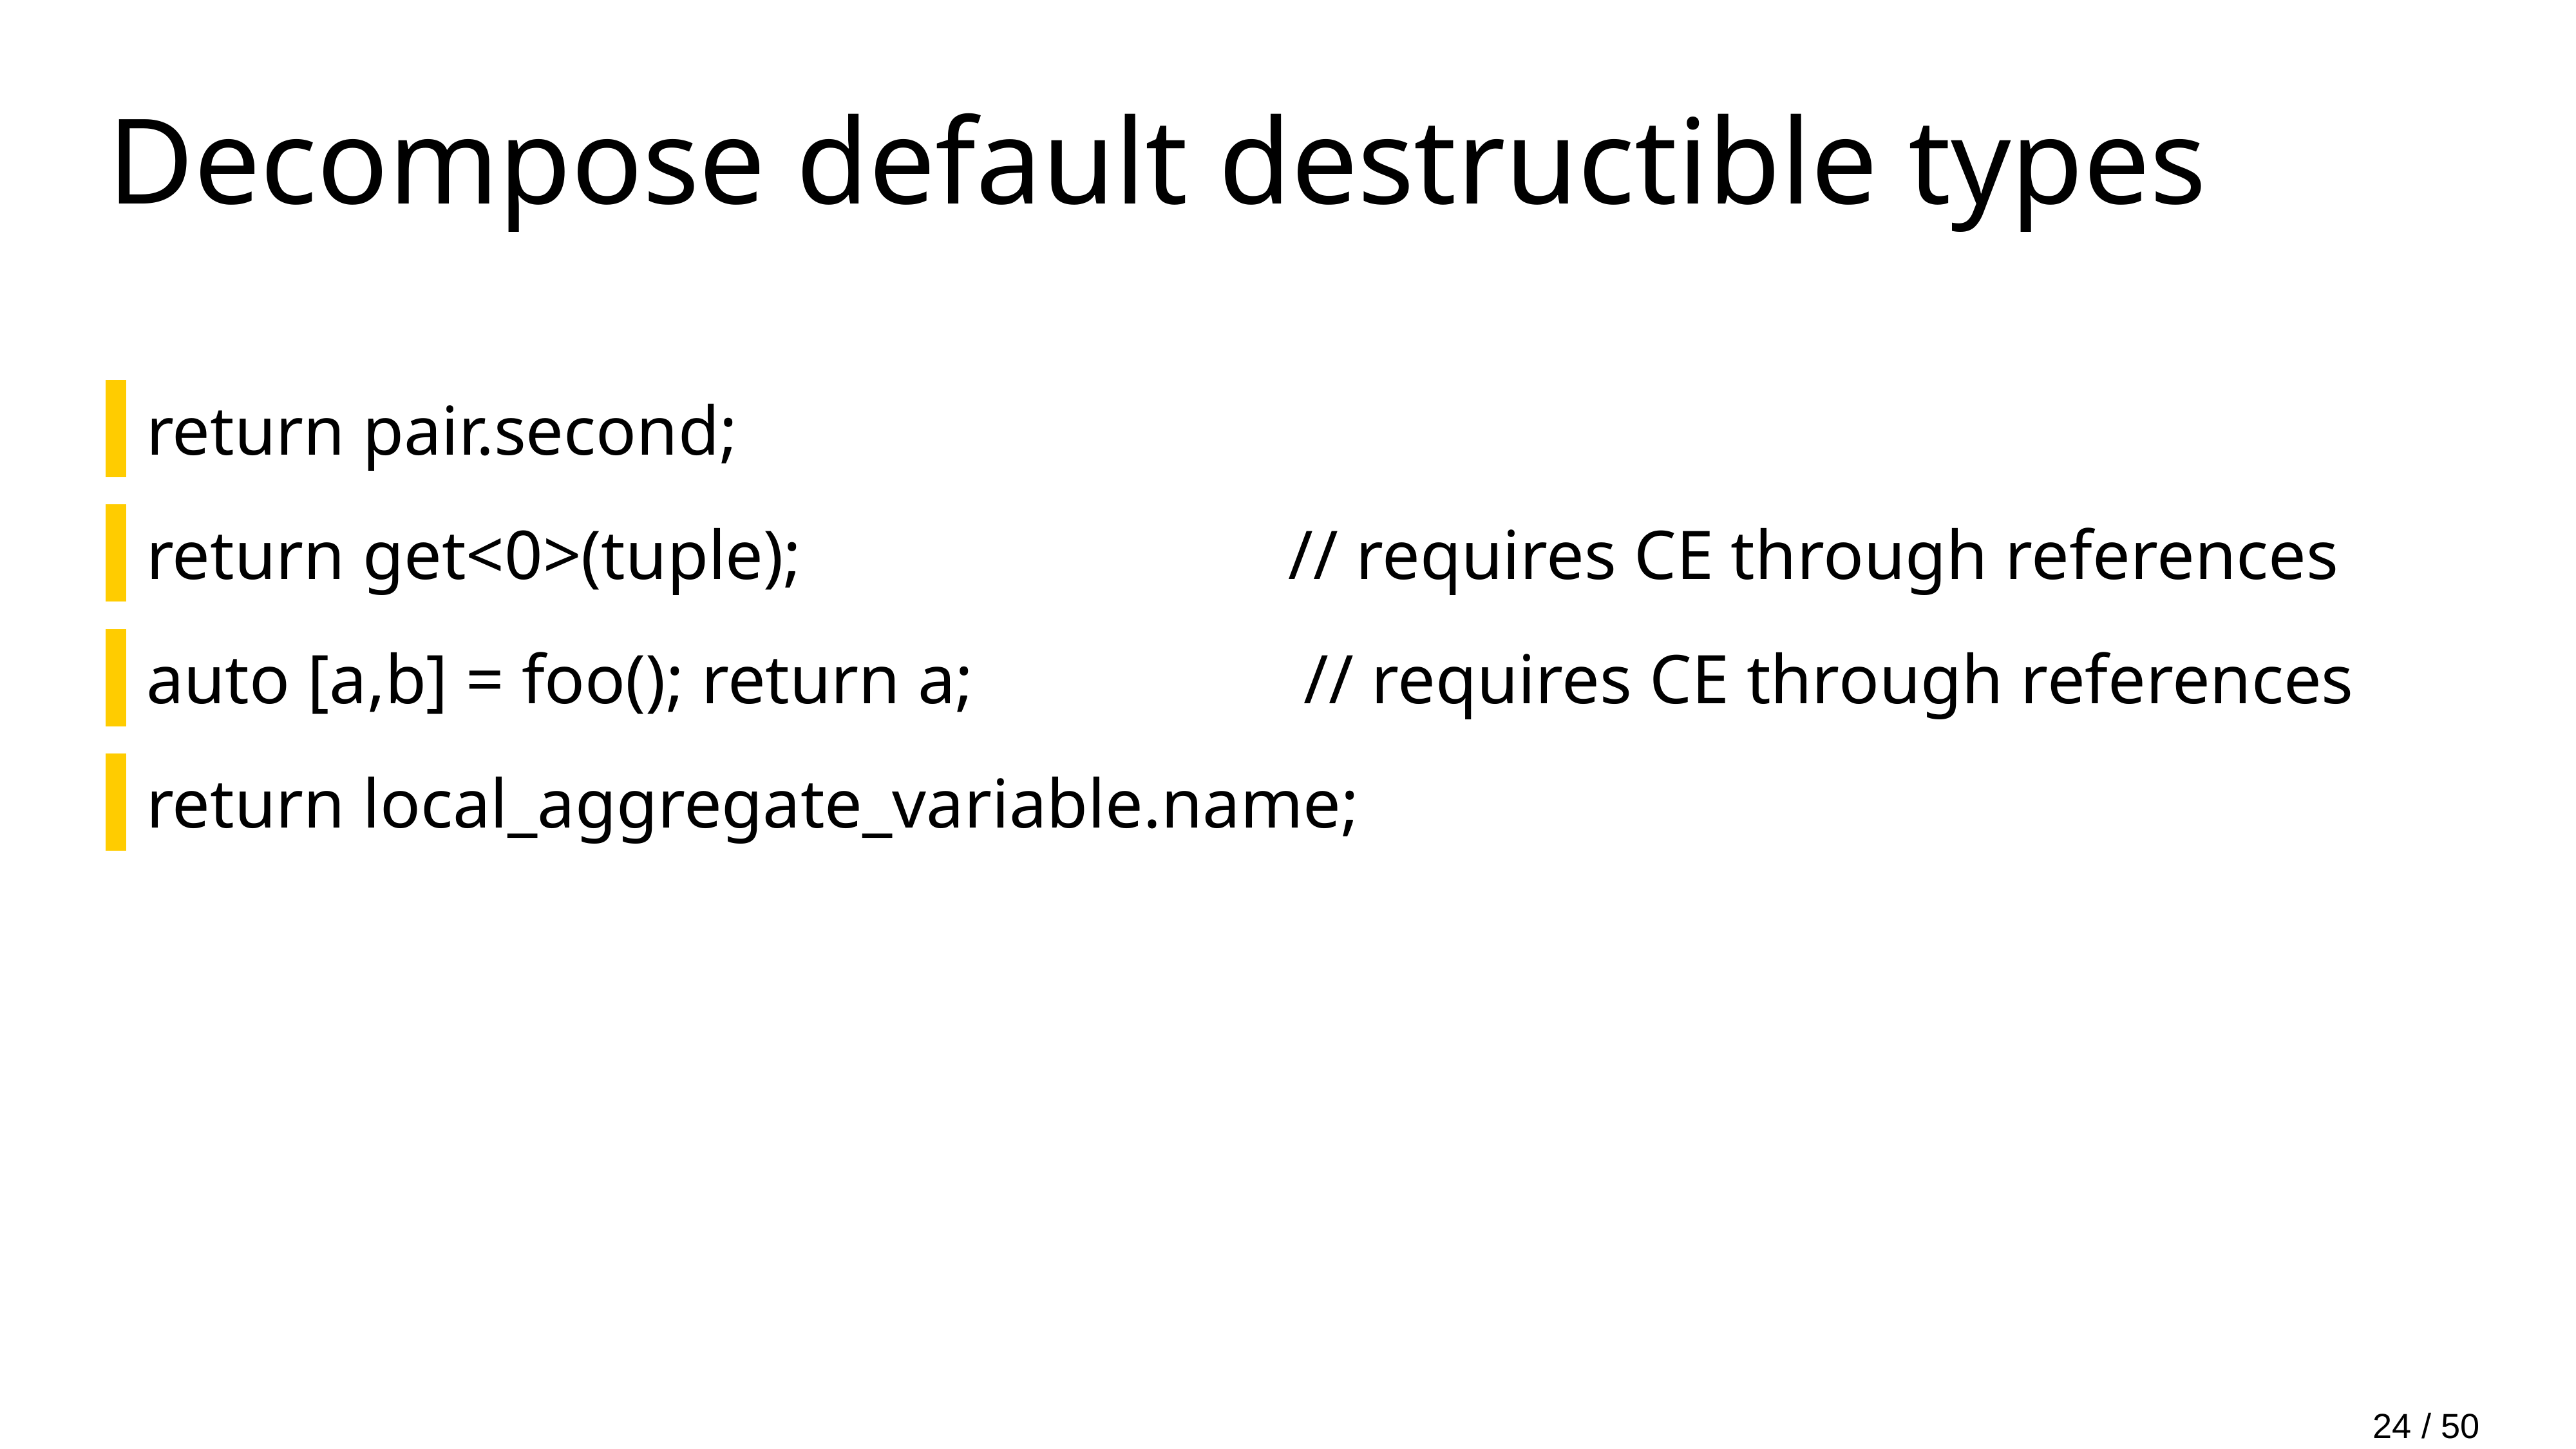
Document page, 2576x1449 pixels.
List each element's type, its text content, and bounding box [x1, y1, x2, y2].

text_box return pair.second; return get<0>(tuple); // requires CE through references auto [a,b] = foo(); return a; // requires CE through references return local_aggregate_variable.name; [96, 364, 2512, 1419]
text_box <number> / 50 [2363, 1402, 2576, 1449]
title Decompose default destructible types [108, 80, 2468, 242]
